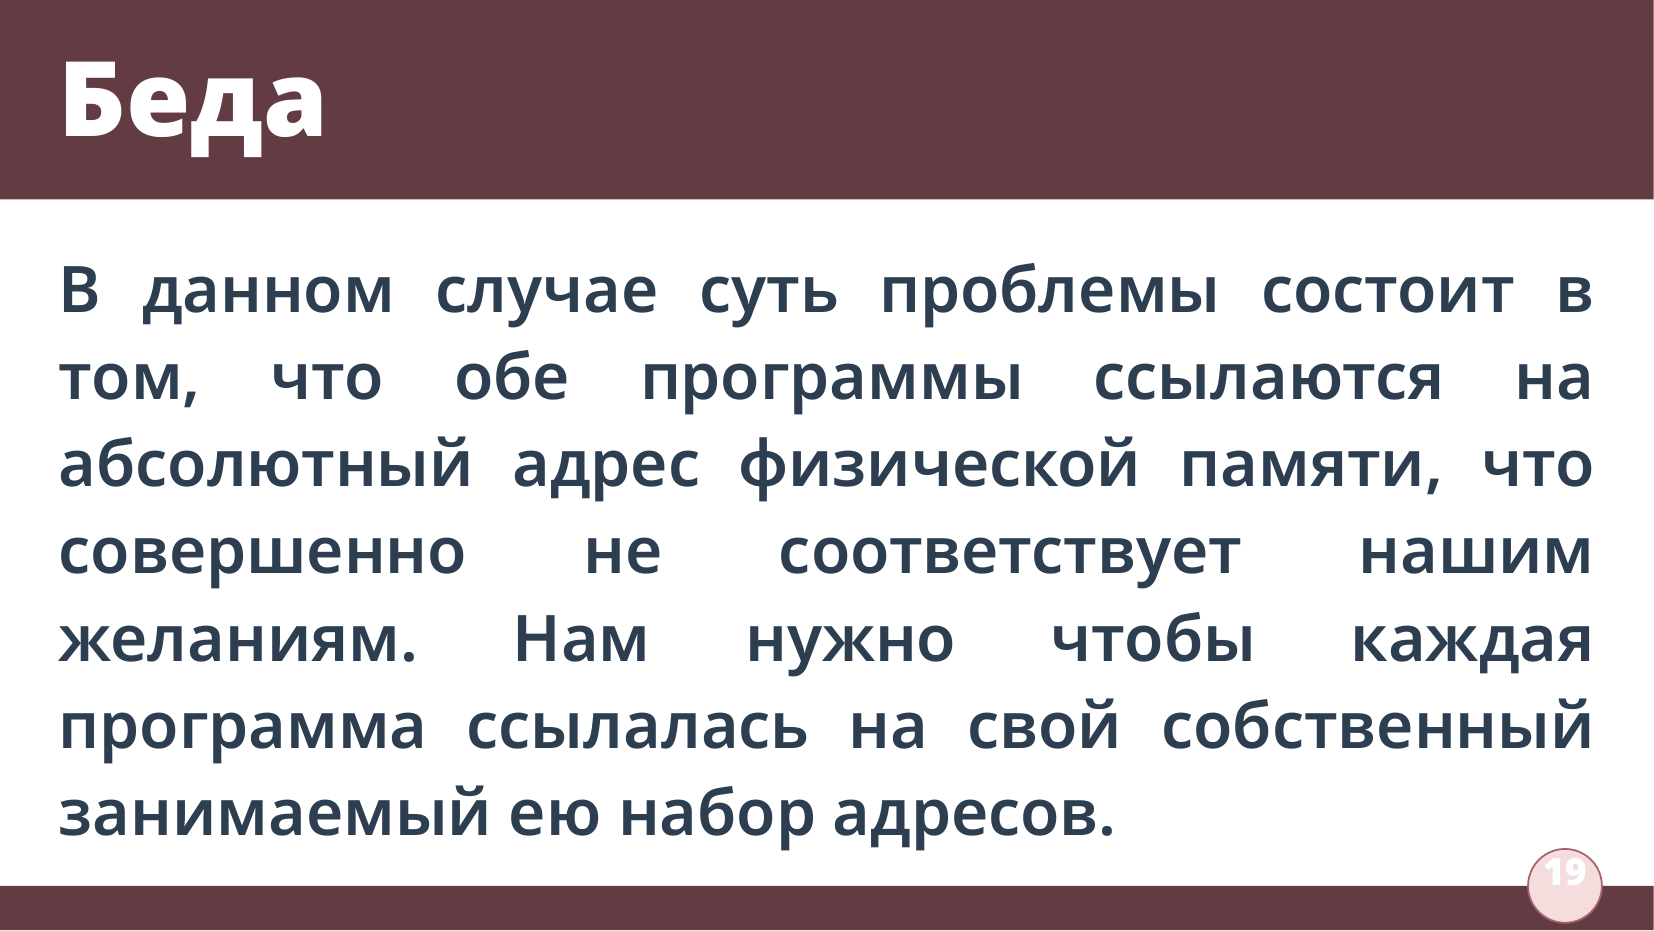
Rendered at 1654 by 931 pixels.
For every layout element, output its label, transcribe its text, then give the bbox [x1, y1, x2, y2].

list В данном случае суть проблемы состоит в том, что обе программы ссылаются на абсолютный адрес физической памяти, что совершенно не соответствует нашим желаниям. Нам нужно чтобы каждая программа ссылалась на свой собственный занимаемый ею набор адресов. [59, 243, 1595, 864]
title Беда [59, 37, 1595, 155]
